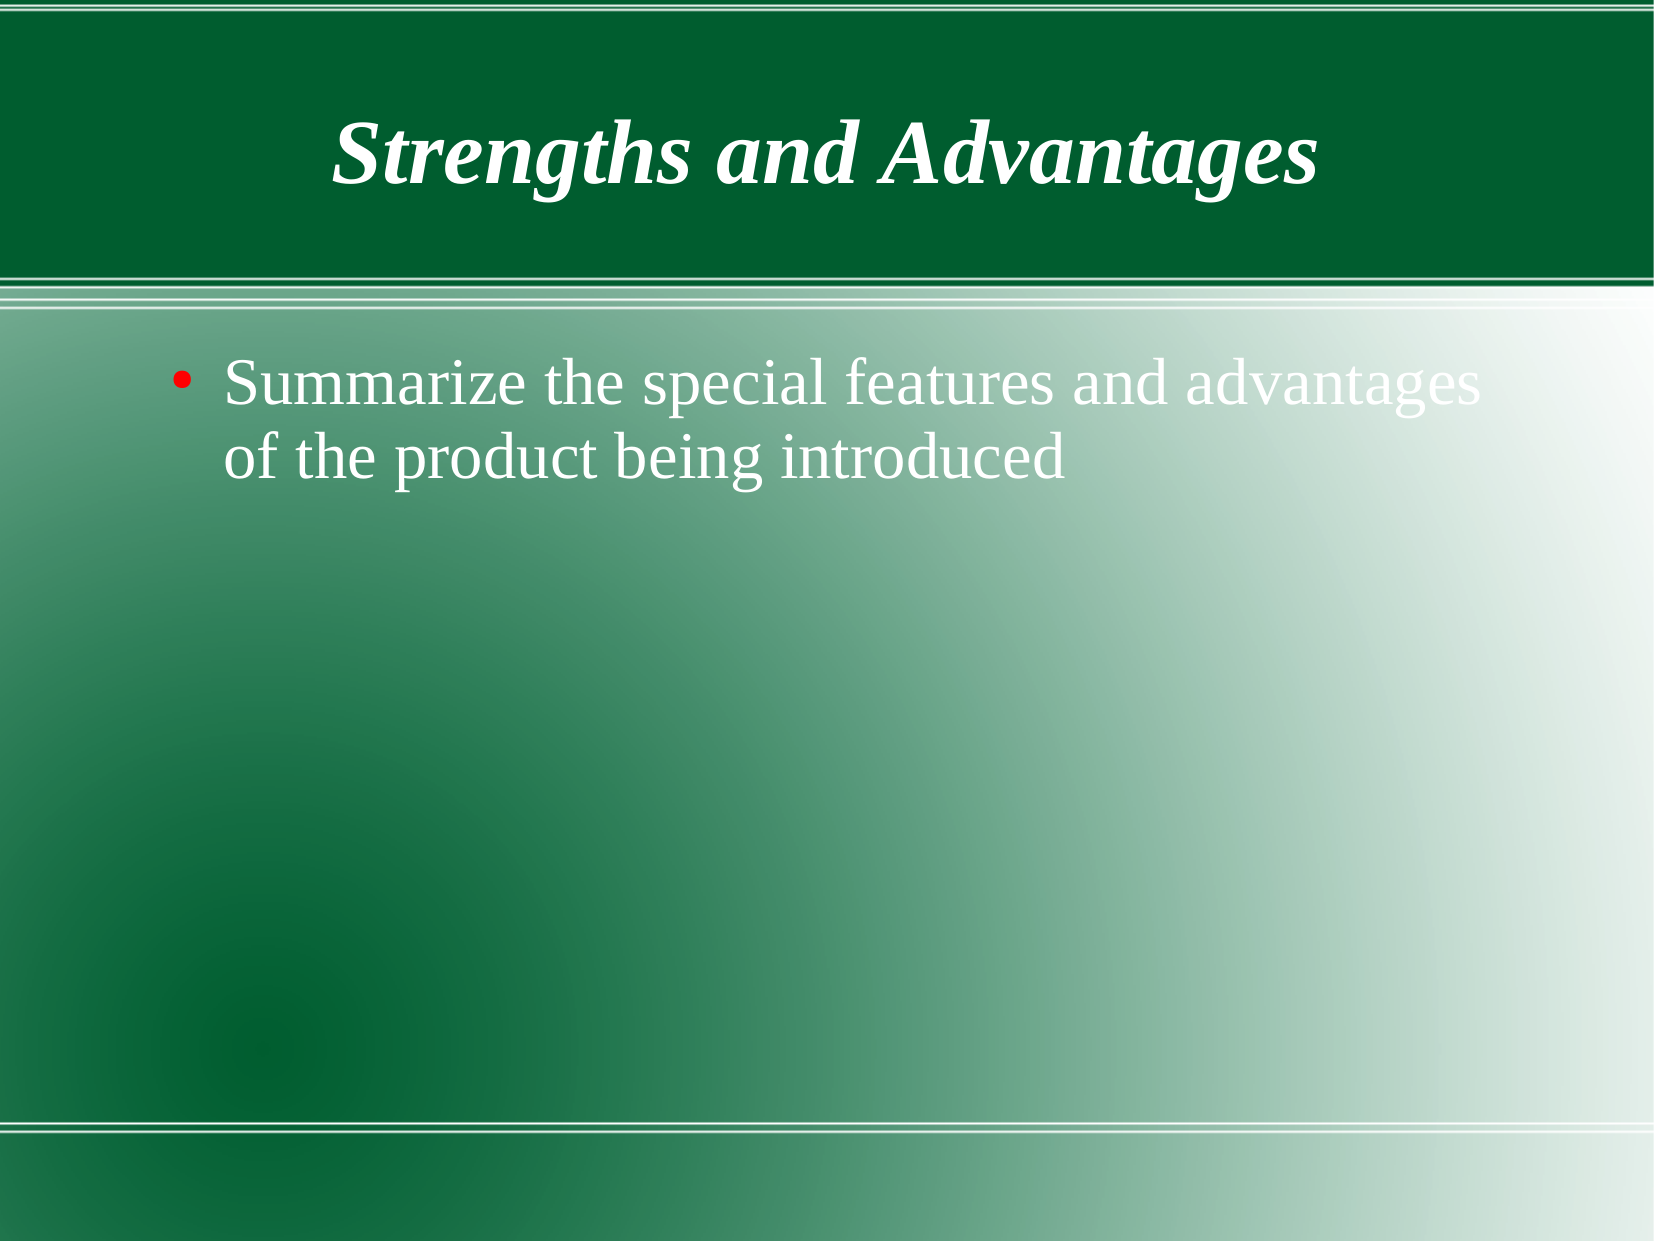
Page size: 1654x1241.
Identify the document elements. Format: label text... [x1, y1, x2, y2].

title Strengths and Advantages [82, 49, 1571, 257]
picture [0, 0, 1654, 1241]
list Summarize the special features and advantages of the product being introduced [152, 344, 1534, 1127]
